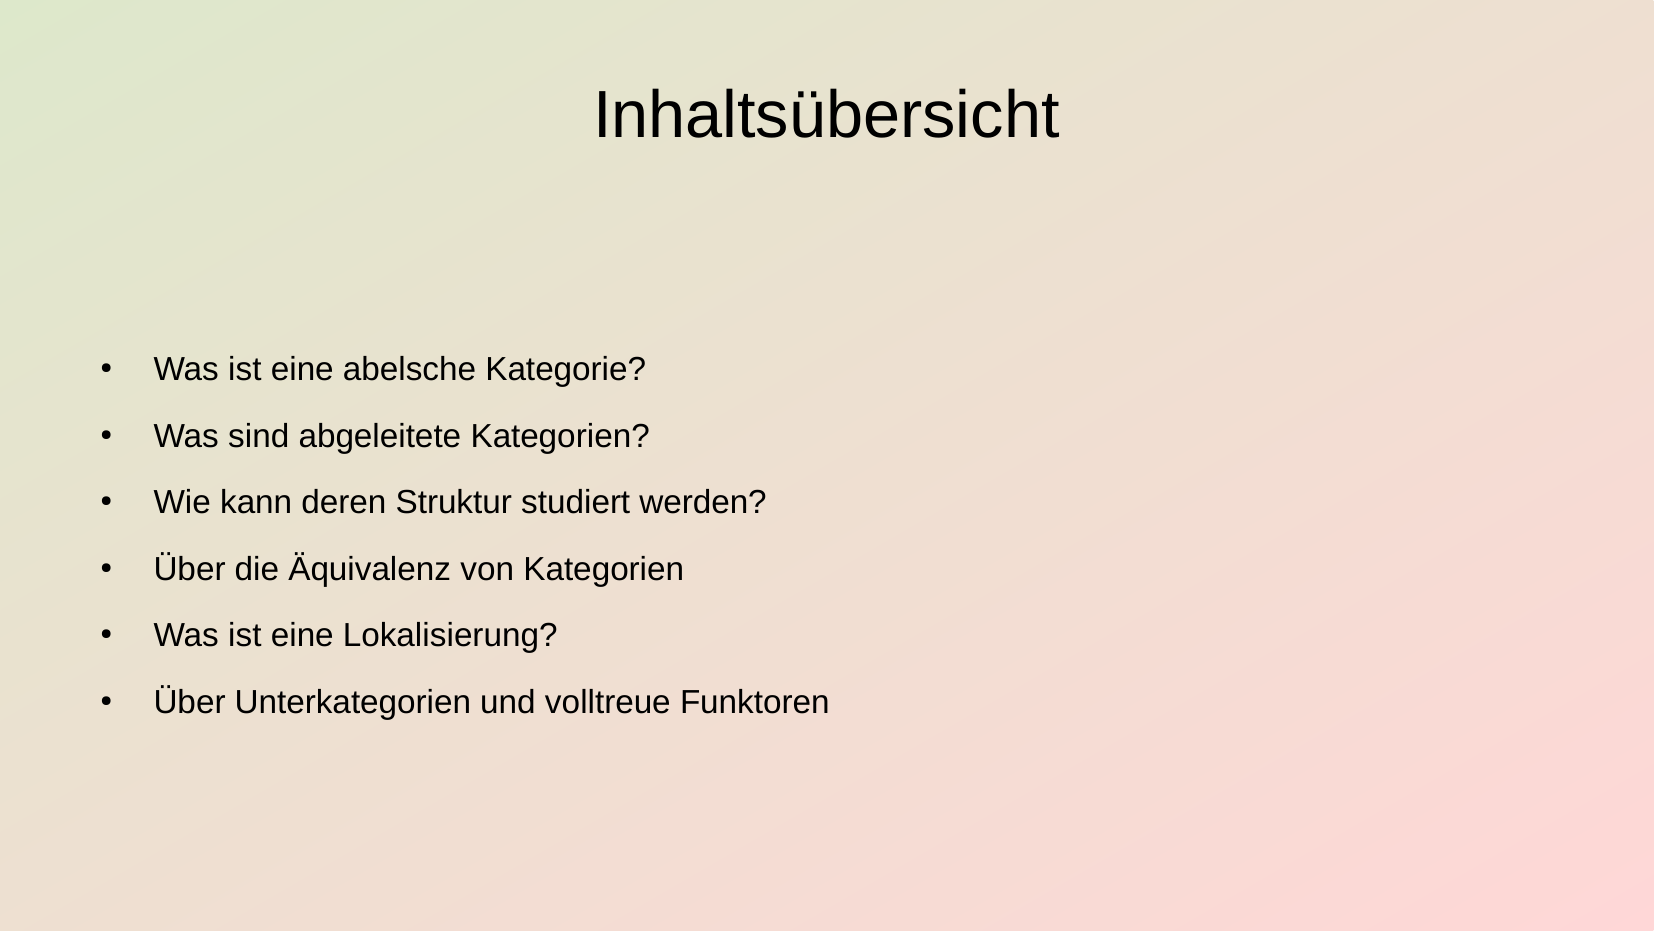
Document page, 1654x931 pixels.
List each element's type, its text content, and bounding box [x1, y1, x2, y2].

title Inhaltsübersicht [82, 37, 1571, 193]
list Was ist eine abelsche Kategorie? Was sind abgeleitete Kategorien? Wie kann deren Struktur studiert werden? Über die Äquivalenz von Kategorien Was ist eine Lokalisierung? Über Unterkategorien und volltreue Funktoren [82, 217, 1571, 758]
